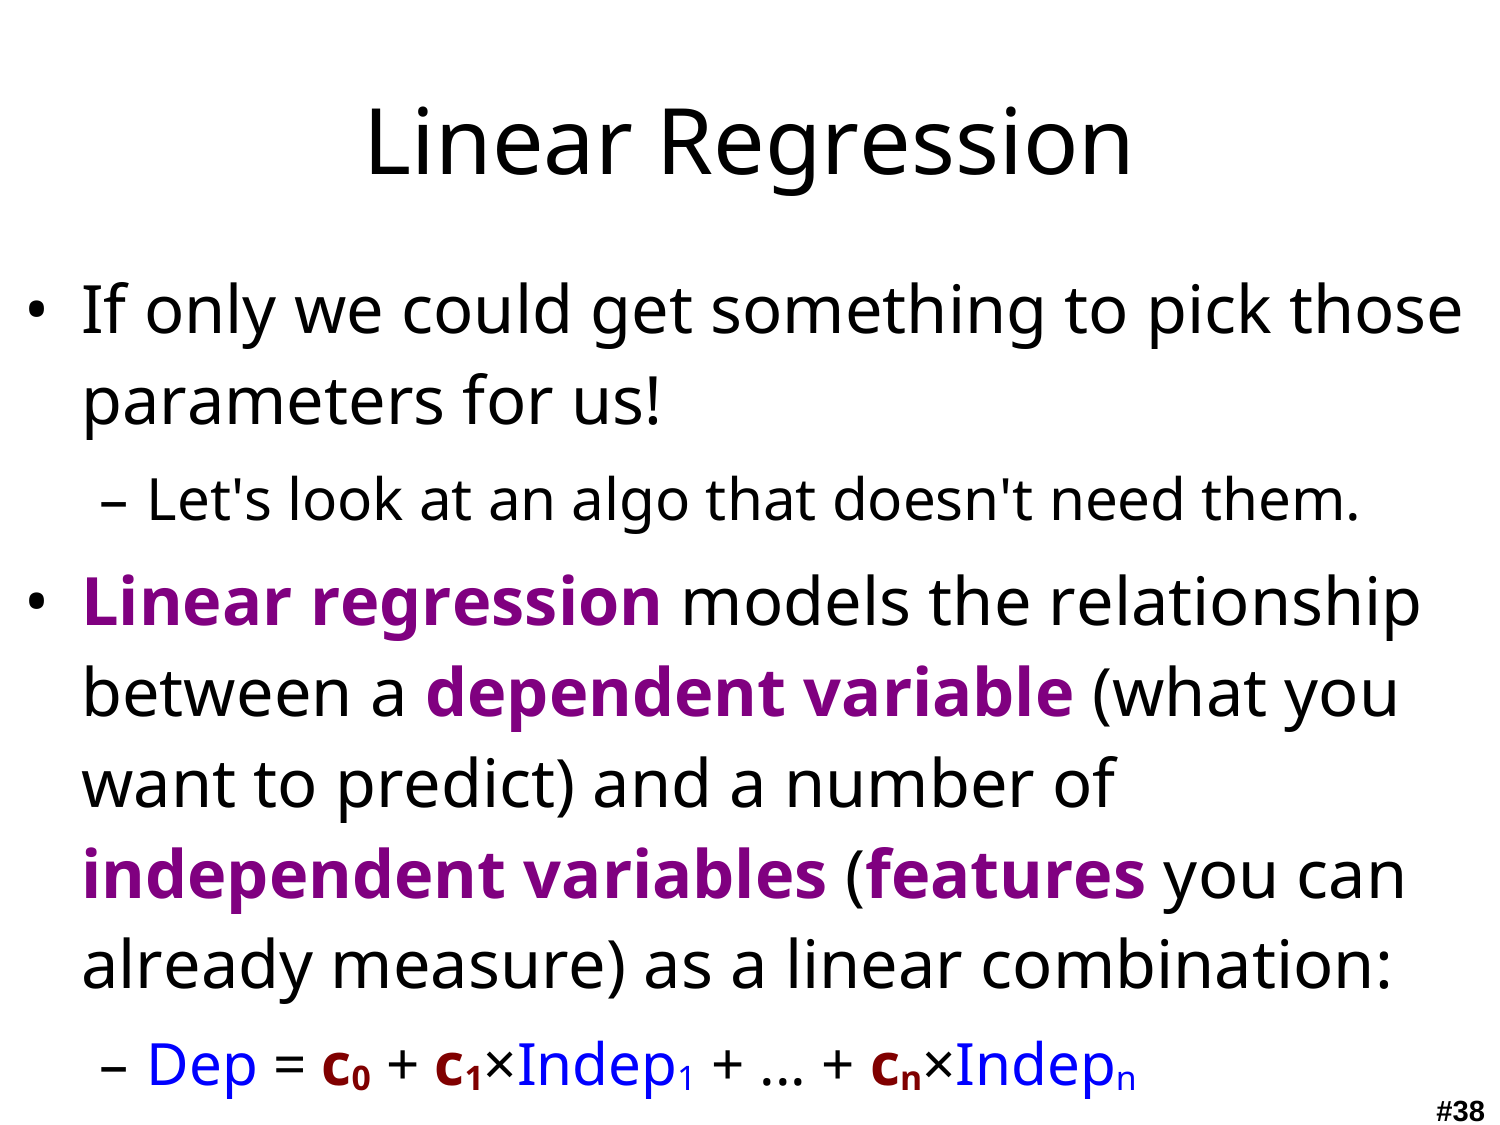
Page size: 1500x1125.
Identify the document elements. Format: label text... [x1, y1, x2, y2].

title Linear Regression [24, 45, 1476, 233]
list If only we could get something to pick those parameters for us! Let's look at an algo that doesn't need them. Linear regression models the relationship between a dependent variable (what you want to predict) and a number of independent variables (features you can already measure) as a linear combination: Dep = c0 + c1×Indep1 + ... + cn×Indepn Linear regression finds c0 ... cn for you [24, 262, 1476, 1107]
